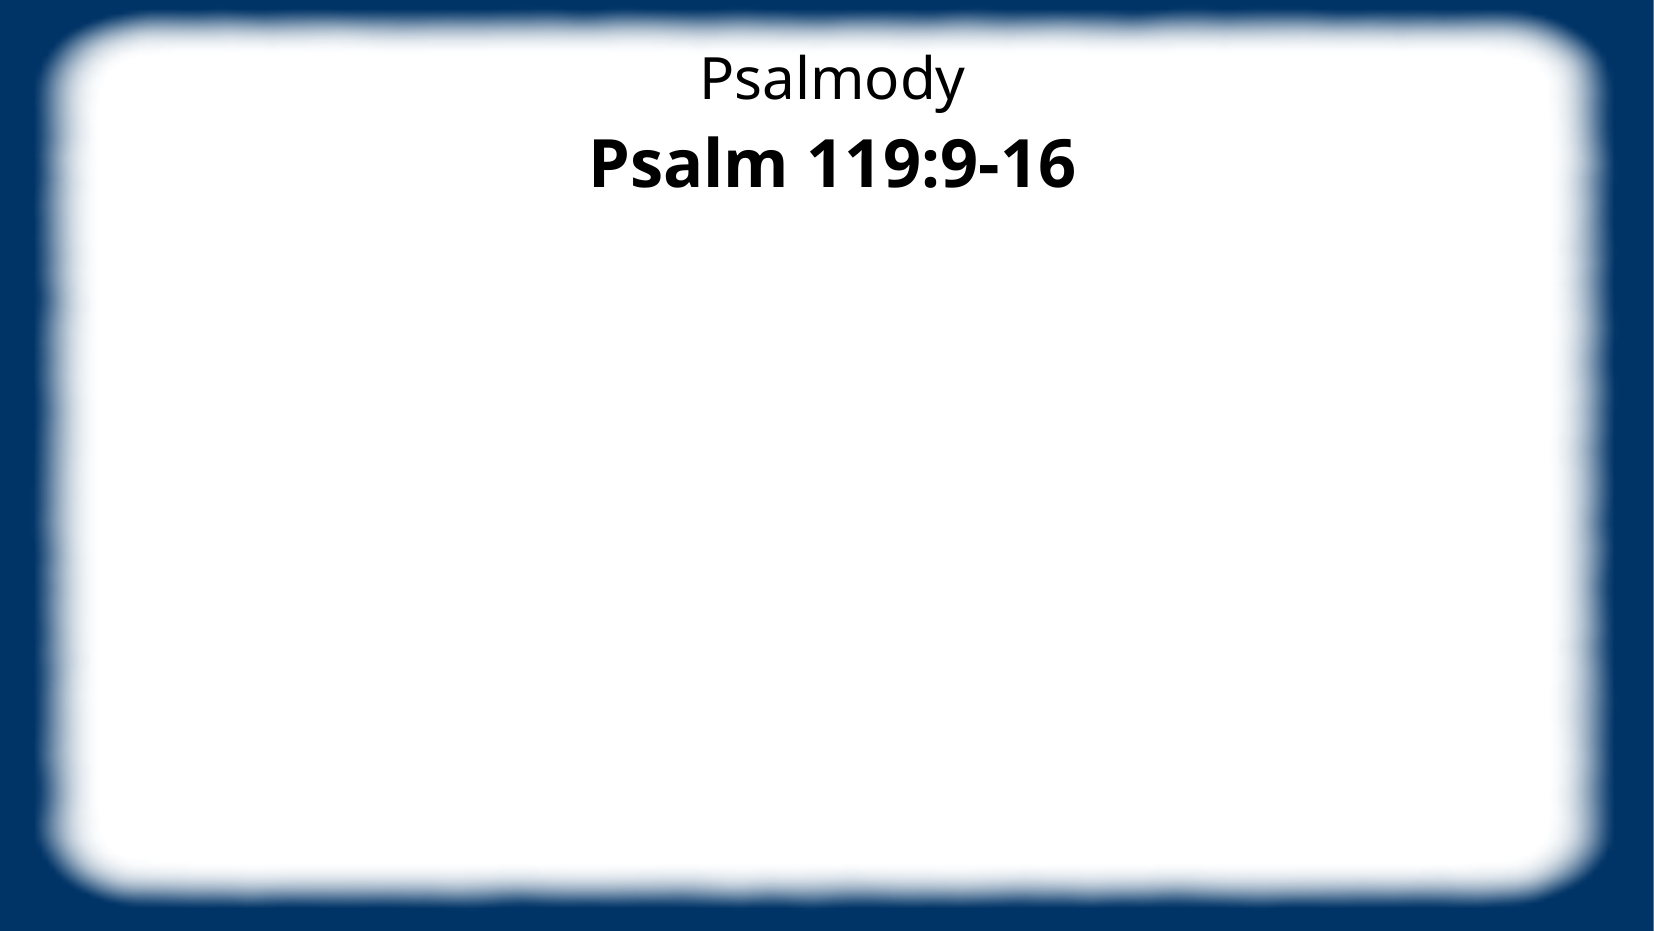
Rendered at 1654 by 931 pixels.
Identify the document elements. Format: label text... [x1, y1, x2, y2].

picture [0, 0, 1654, 931]
text_box Psalmody Psalm 119:9-16 [90, 30, 1576, 211]
